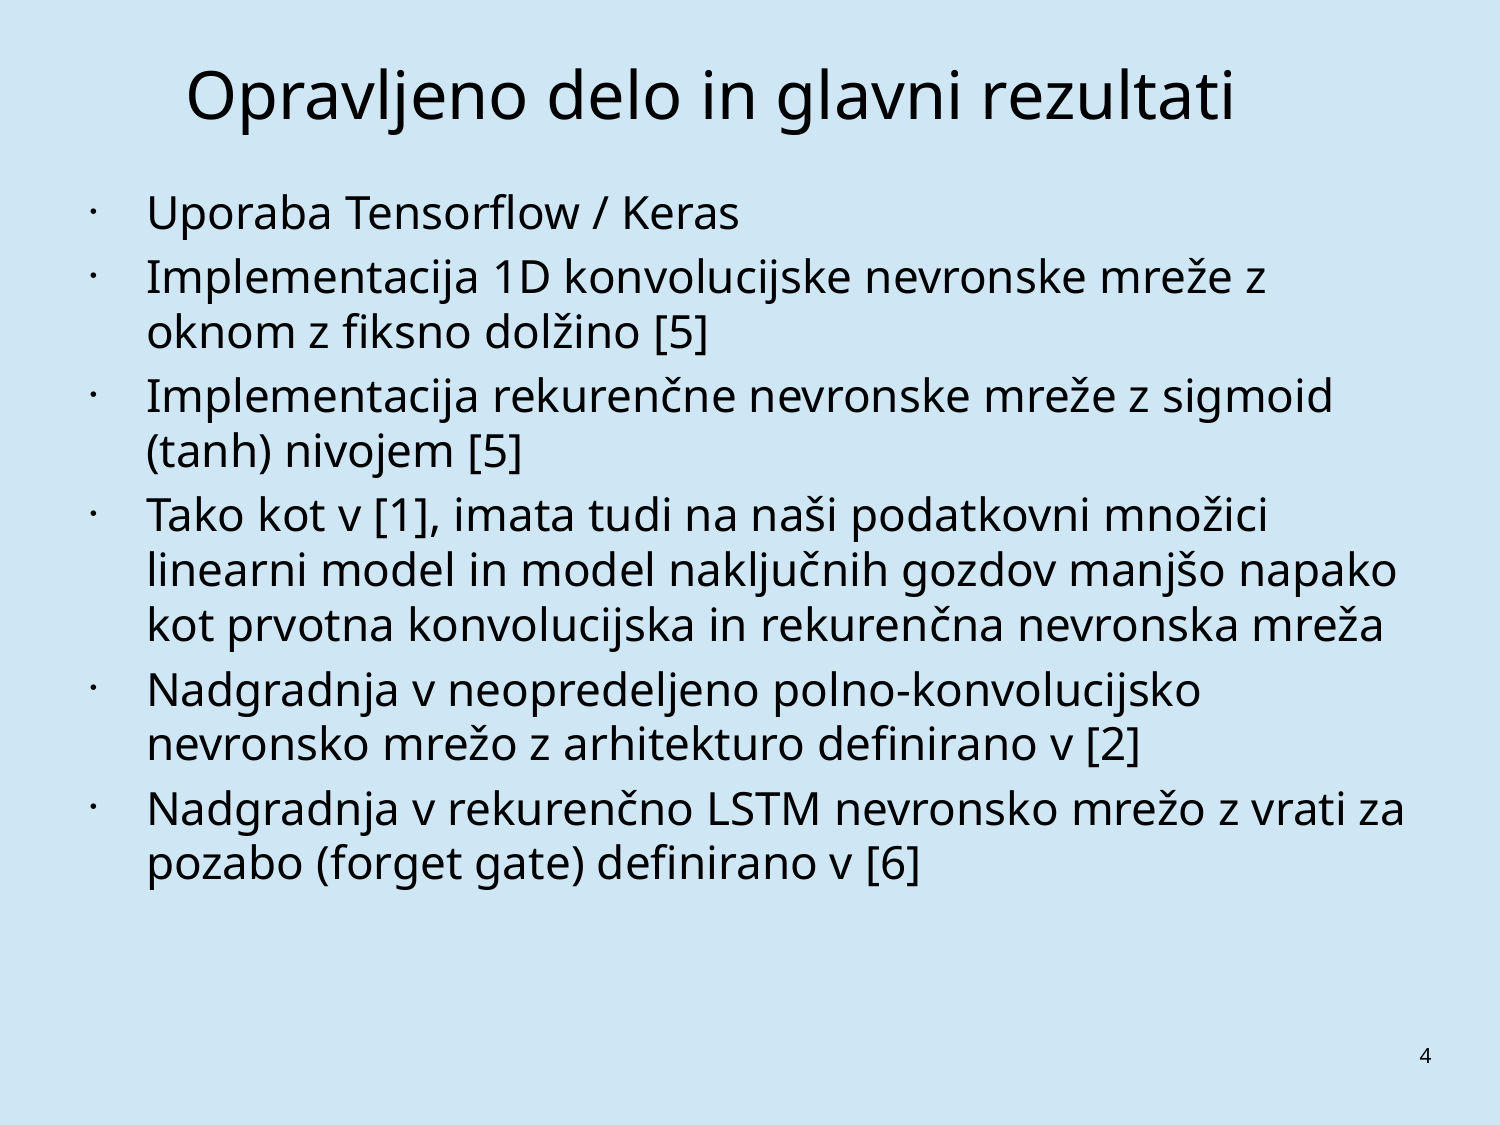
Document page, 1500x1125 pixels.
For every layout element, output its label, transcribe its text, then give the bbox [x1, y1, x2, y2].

slide_number <številka> [1404, 1034, 1488, 1101]
list Uporaba Tensorflow / Keras Implementacija 1D konvolucijske nevronske mreže z oknom z fiksno dolžino [5] Implementacija rekurenčne nevronske mreže z sigmoid (tanh) nivojem [5] Tako kot v [1], imata tudi na naši podatkovni množici linearni model in model naključnih gozdov manjšo napako kot prvotna konvolucijska in rekurenčna nevronska mreža Nadgradnja v neopredeljeno polno-konvolucijsko nevronsko mrežo z arhitekturo definirano v [2] Nadgradnja v rekurenčno LSTM nevronsko mrežo z vrati za pozabo (forget gate) definirano v [6] [75, 176, 1425, 1045]
title Opravljeno delo in glavni rezultati [170, 45, 1425, 176]
